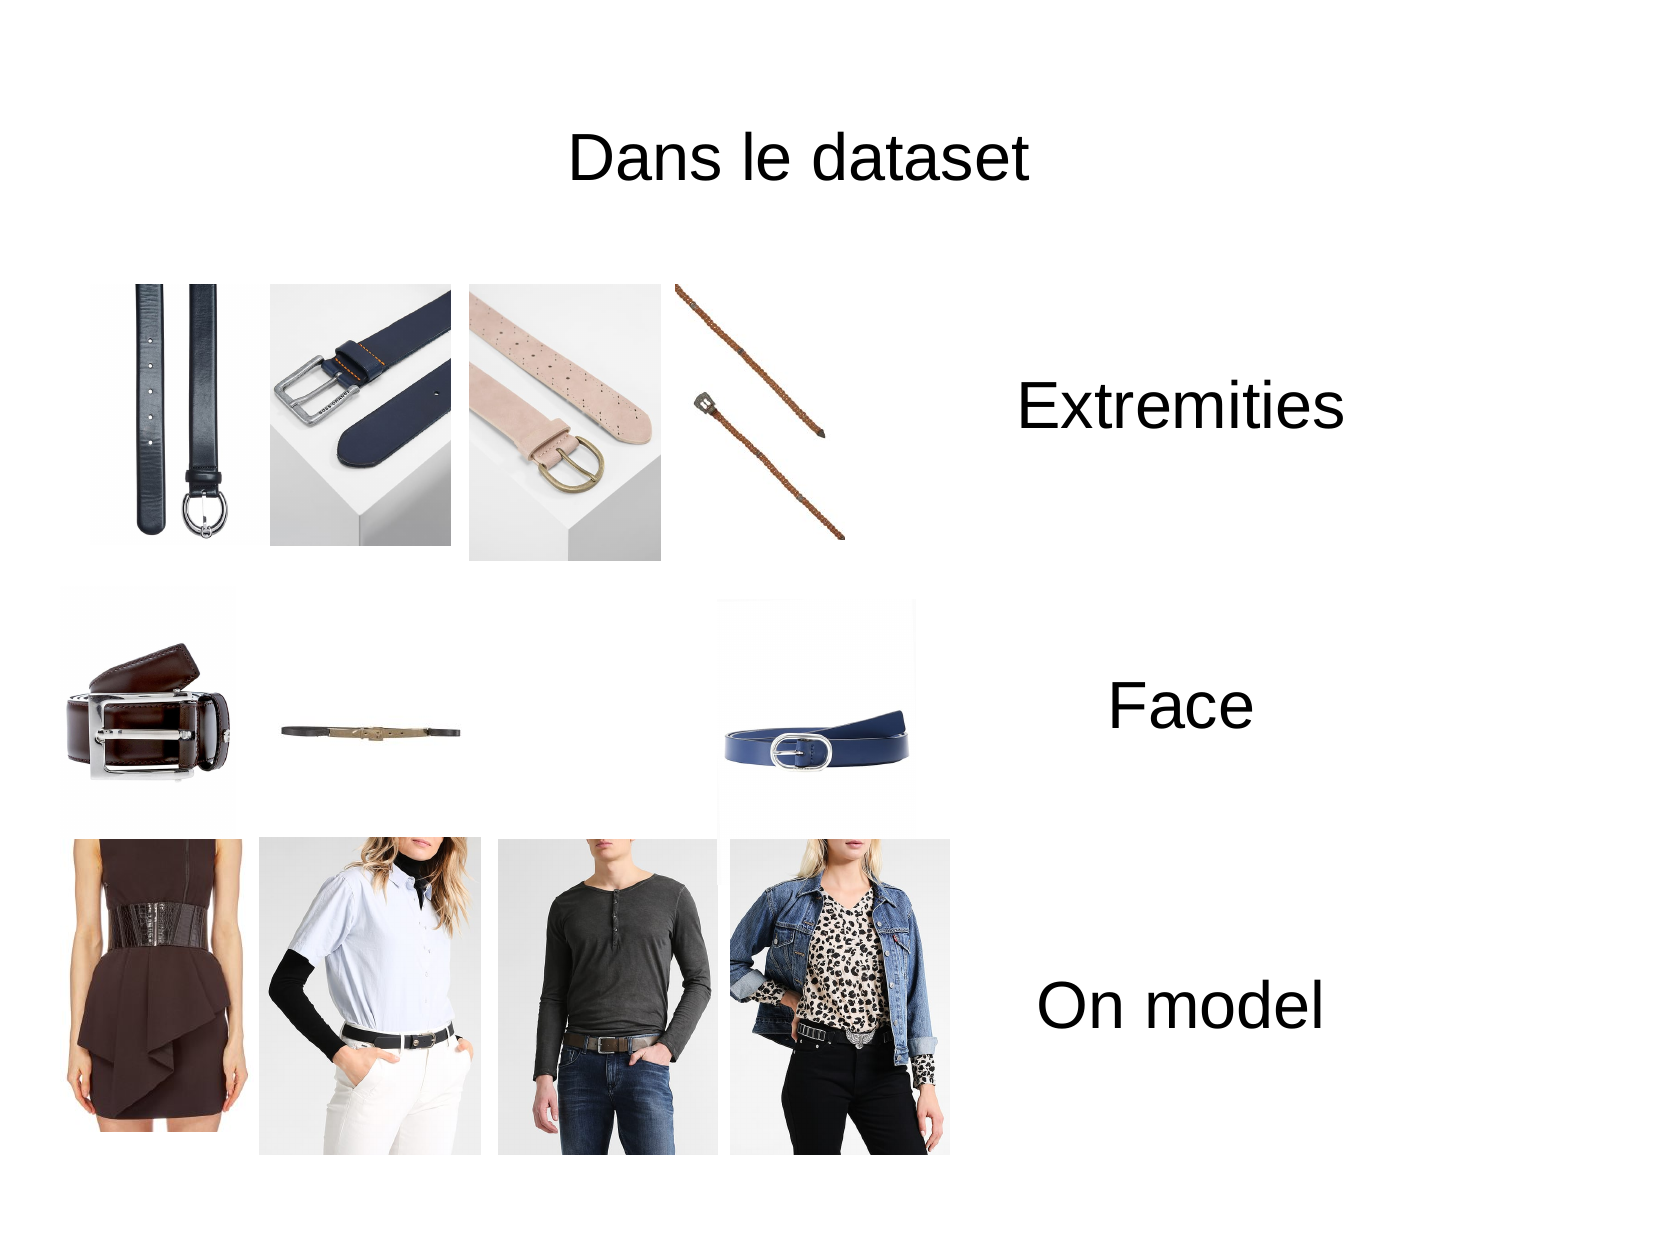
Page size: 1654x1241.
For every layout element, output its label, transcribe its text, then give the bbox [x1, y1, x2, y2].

picture [498, 599, 950, 1156]
text_box On model [922, 870, 1441, 1141]
picture [259, 583, 481, 1156]
picture [90, 284, 451, 546]
picture [469, 284, 661, 561]
text_box Dans le dataset [540, 60, 1058, 256]
text_box Face [922, 570, 1441, 841]
subtitle Extremities [922, 270, 1441, 541]
picture [60, 586, 254, 1132]
picture [675, 284, 845, 540]
